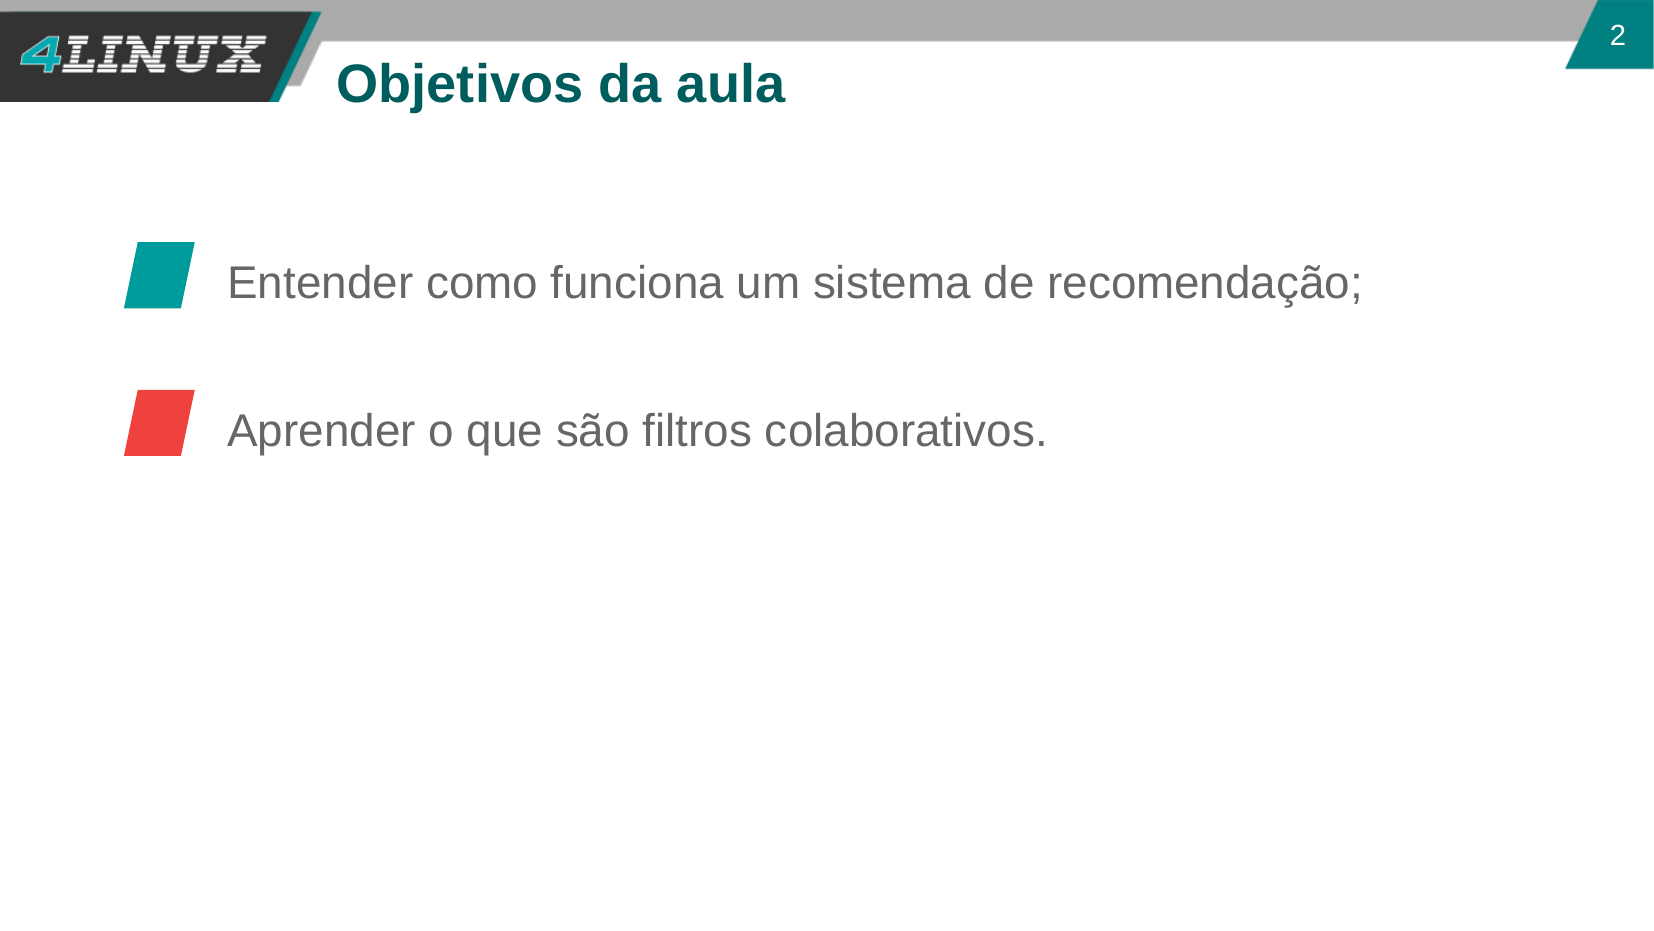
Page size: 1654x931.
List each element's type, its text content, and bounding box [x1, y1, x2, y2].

text_box Entender como funciona um sistema de recomendação; [212, 249, 1379, 419]
text_box [123, 242, 195, 309]
picture [0, 0, 1654, 102]
text_box Aprender o que são filtros colaborativos. [212, 397, 1064, 566]
title Objetivos da aula [336, 52, 963, 118]
text_box [123, 389, 195, 456]
